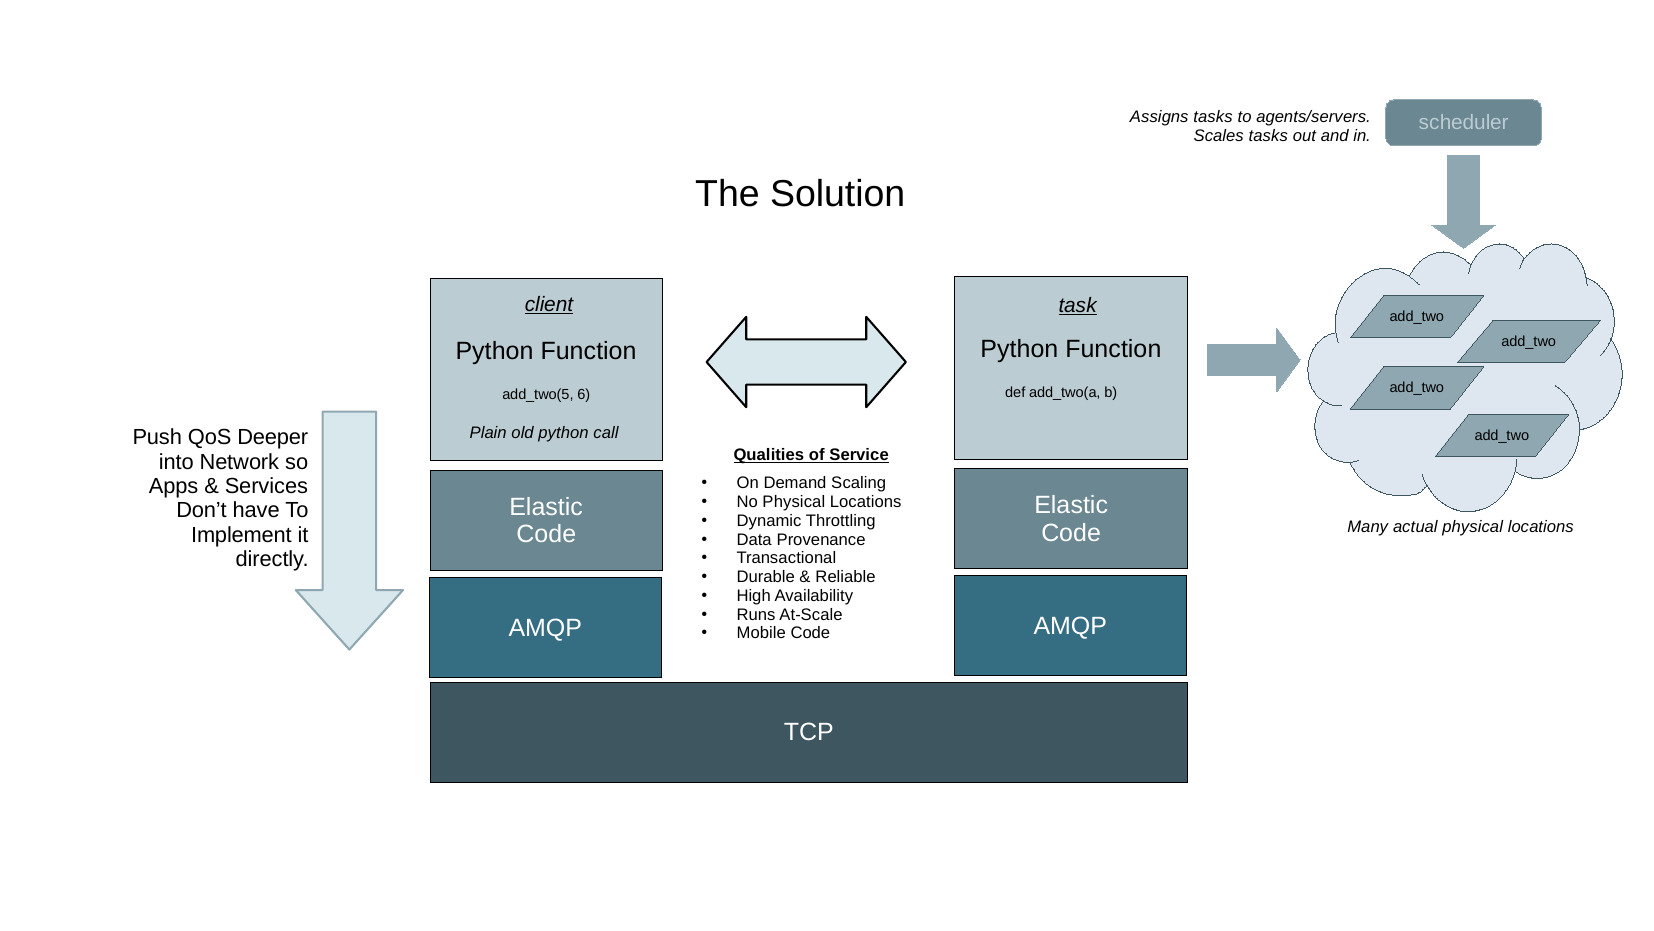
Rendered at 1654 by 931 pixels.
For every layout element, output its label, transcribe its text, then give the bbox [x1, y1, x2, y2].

text_box Push QoS Deeper into Network so Apps & Services Don’t have To Implement it directly. [101, 417, 324, 634]
text_box TCP [430, 682, 1188, 783]
text_box task [1043, 286, 1172, 325]
text_box On Demand Scaling No Physical Locations Dynamic Throttling Data Provenance Transactional Durable & Reliable High Availability Runs At-Scale Mobile Code [686, 466, 953, 650]
text_box Elastic Code [430, 470, 663, 571]
text_box Plain old python call [454, 416, 634, 450]
text_box Assigns tasks to agents/servers. Scales tasks out and in. [1114, 100, 1387, 153]
text_box [1431, 155, 1496, 249]
text_box The Solution [680, 164, 921, 222]
text_box [1307, 243, 1623, 510]
text_box AMQP [954, 575, 1187, 676]
text_box Qualities of Service [718, 438, 1006, 579]
text_box Python Function def add_two(a, b) [954, 276, 1188, 460]
text_box AMQP [429, 577, 662, 678]
text_box scheduler [1387, 99, 1542, 146]
text_box [322, 411, 403, 650]
text_box Many actual physical locations [1332, 510, 1590, 544]
text_box client [510, 285, 639, 324]
text_box Elastic Code [1006, 468, 1188, 569]
text_box add_two [1457, 320, 1601, 363]
text_box add_two [1435, 414, 1569, 457]
text_box [1207, 328, 1301, 392]
text_box [706, 316, 906, 408]
text_box Python Function add_two(5, 6) [430, 278, 663, 461]
text_box add_two [1350, 366, 1484, 410]
text_box add_two [1350, 295, 1484, 338]
